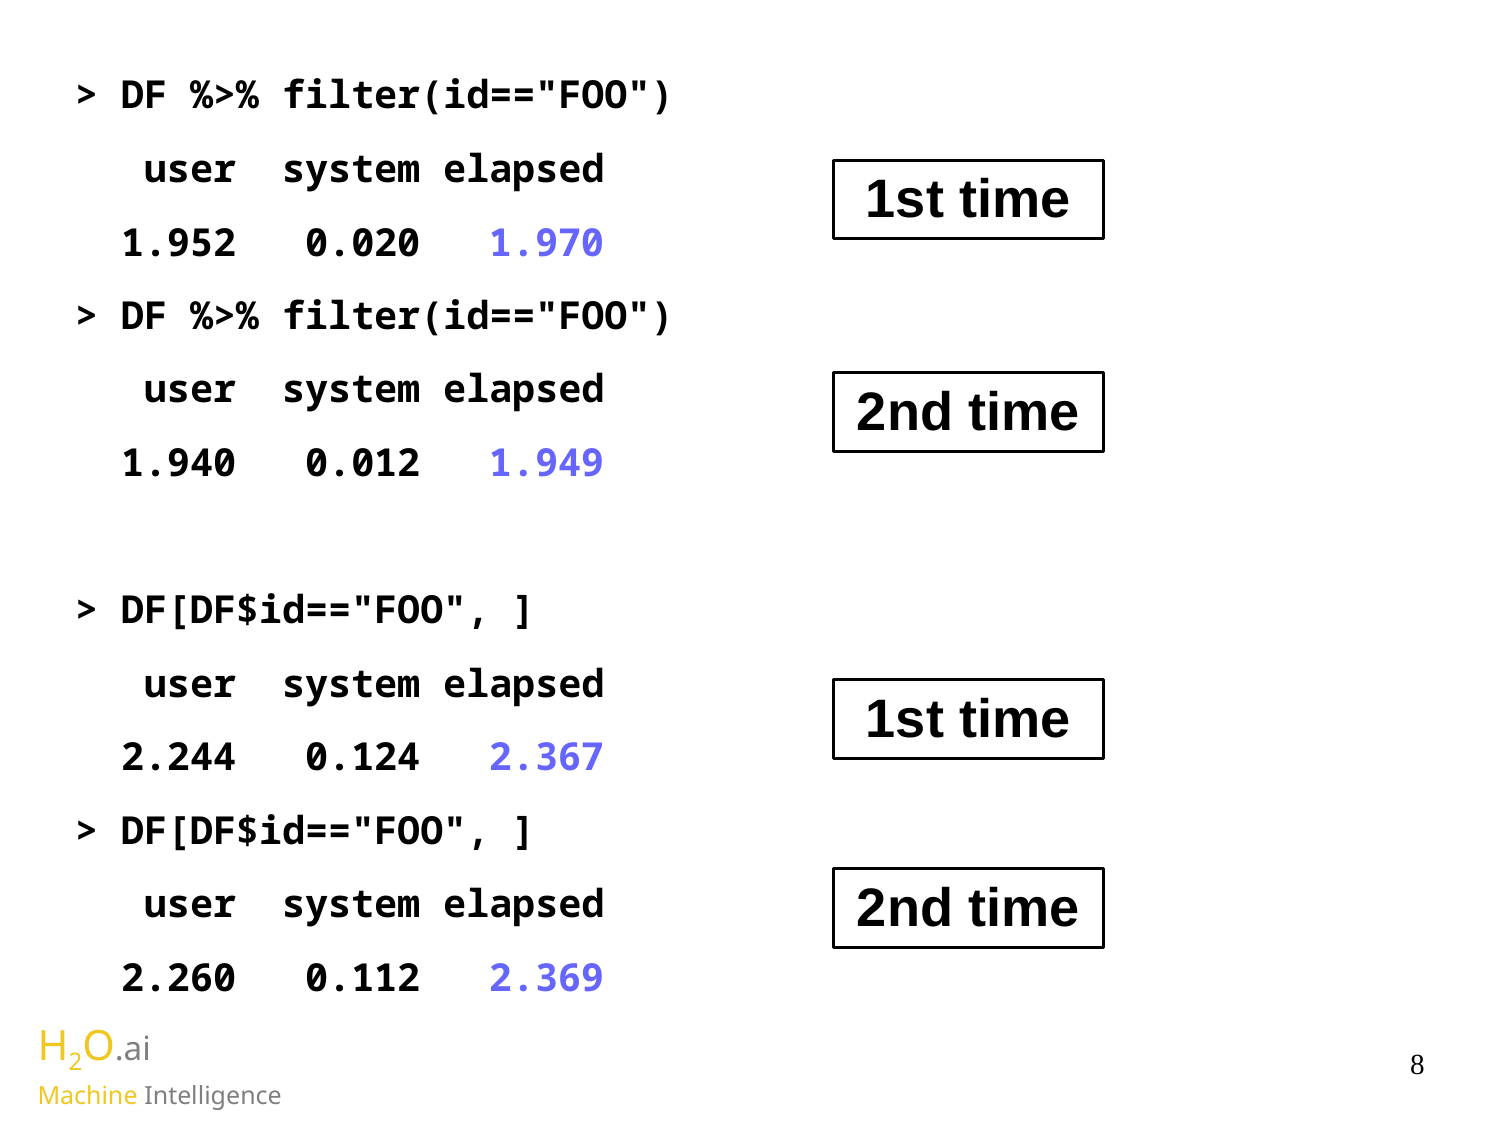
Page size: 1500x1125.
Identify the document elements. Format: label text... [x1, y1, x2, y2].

text_box 1st time [833, 679, 1104, 759]
text_box 1st time [833, 160, 1104, 239]
text_box 2nd time [833, 372, 1104, 452]
text_box 2nd time [833, 868, 1104, 948]
list > DF %>% filter(id=="FOO") user system elapsed 1.952 0.020 1.970 > DF %>% filter(id=="FOO") user system elapsed 1.940 0.012 1.949 > DF[DF$id=="FOO", ] user system elapsed 2.244 0.124 2.367 > DF[DF$id=="FOO", ] user system elapsed 2.260 0.112 2.369 [75, 67, 1425, 1006]
